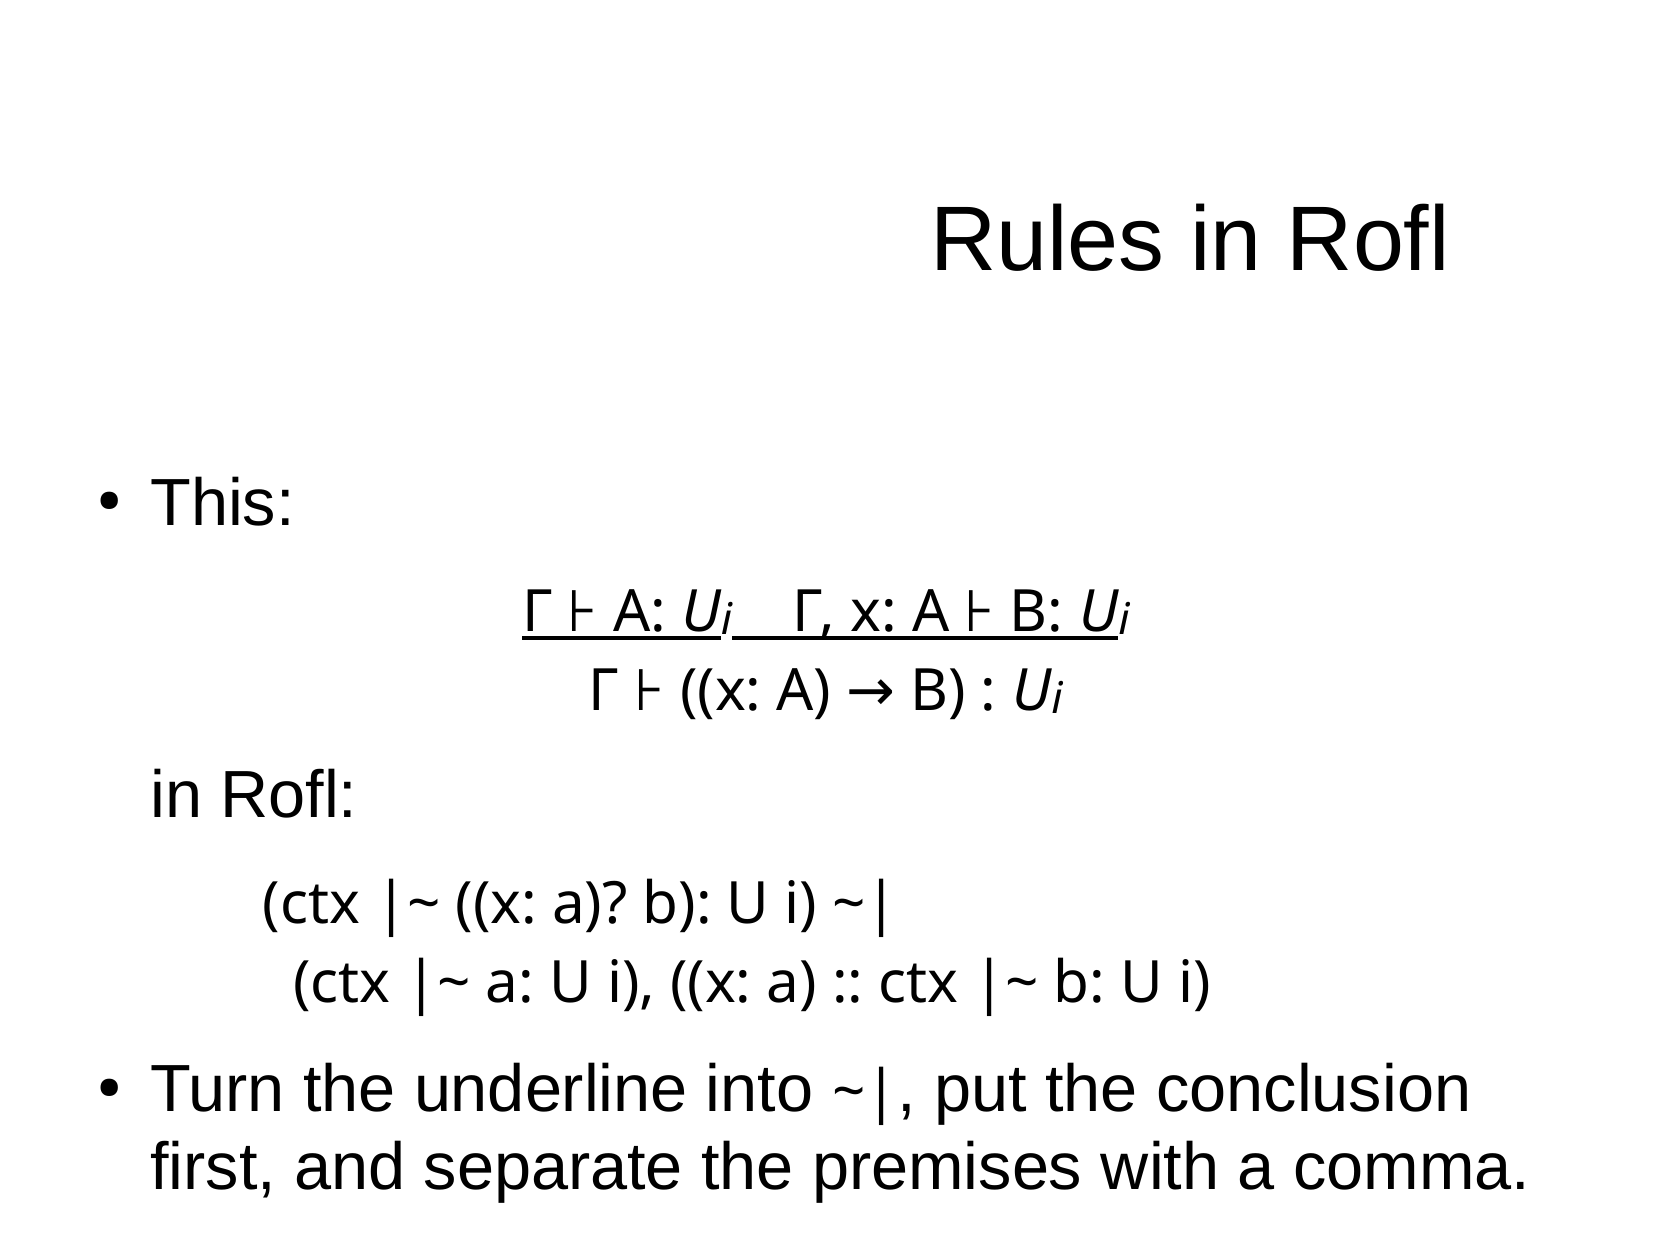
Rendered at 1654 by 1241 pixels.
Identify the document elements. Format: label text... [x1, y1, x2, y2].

list This: Γ ⊦ A: Ui Γ, x: A ⊦ B: Ui Γ ⊦ ((x: A) → B) : Ui in Rofl: (ctx |~ ((x: a)? b): U i) ~| (ctx |~ a: U i), ((x: a) :: ctx |~ b: U i) Turn the underline into ~|, put the conclusion first, and separate the premises with a comma. [79, 465, 1572, 1224]
title Rules in Rofl [855, 135, 1526, 343]
